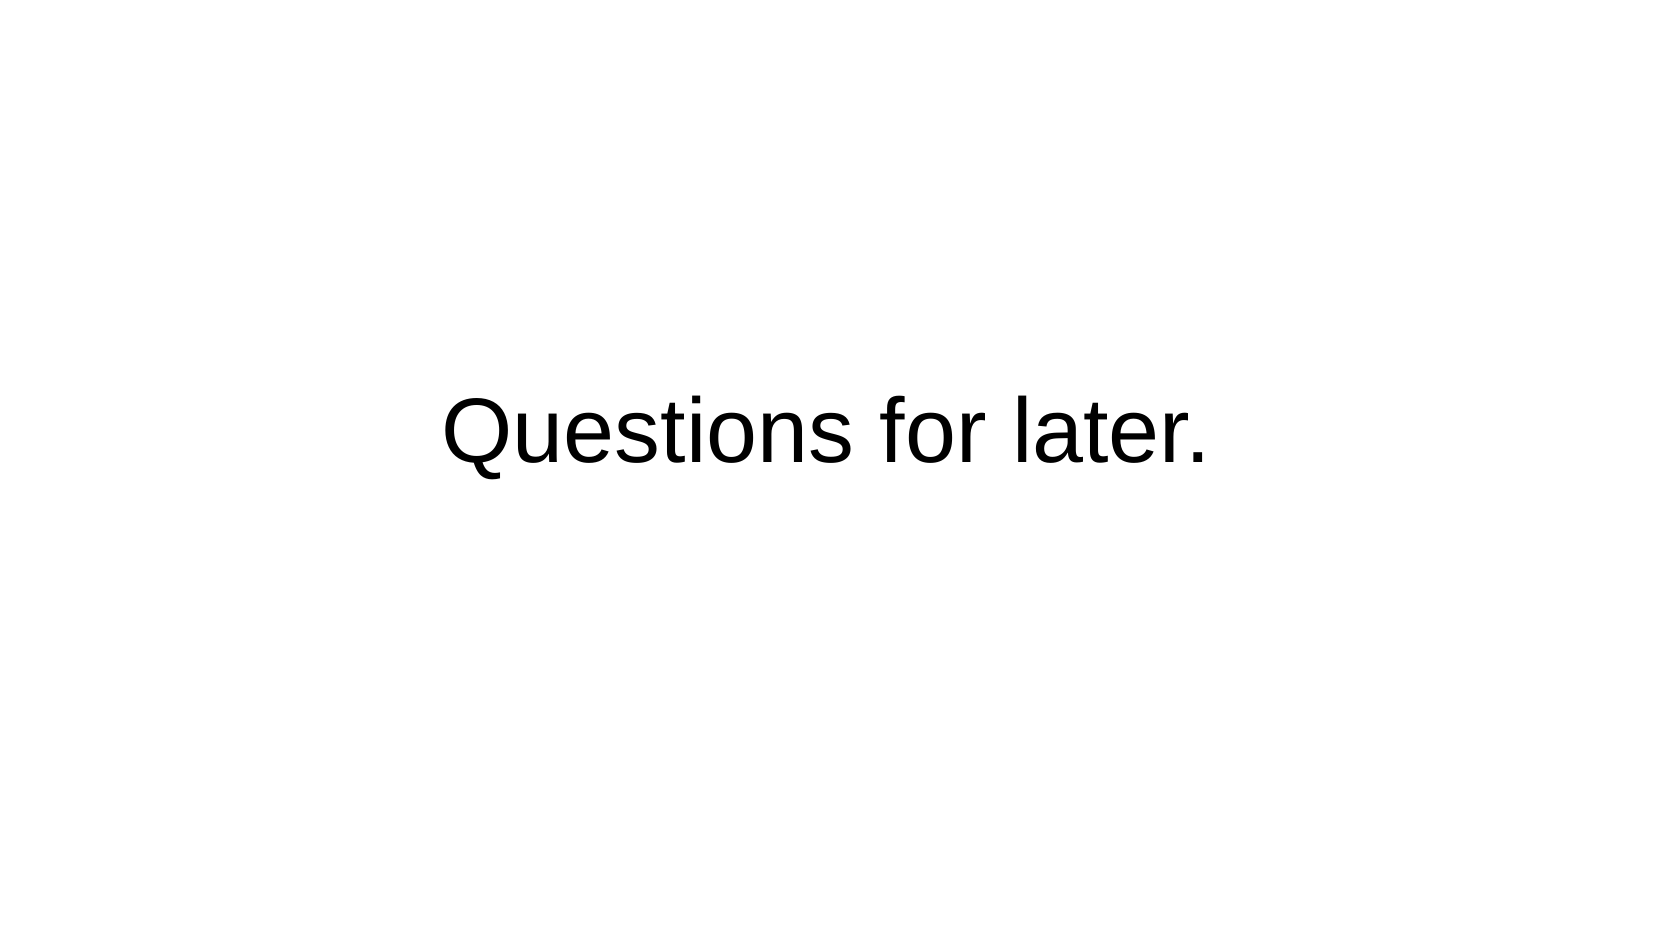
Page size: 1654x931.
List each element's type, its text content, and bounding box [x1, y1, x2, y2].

title Questions for later. [82, 37, 1571, 826]
